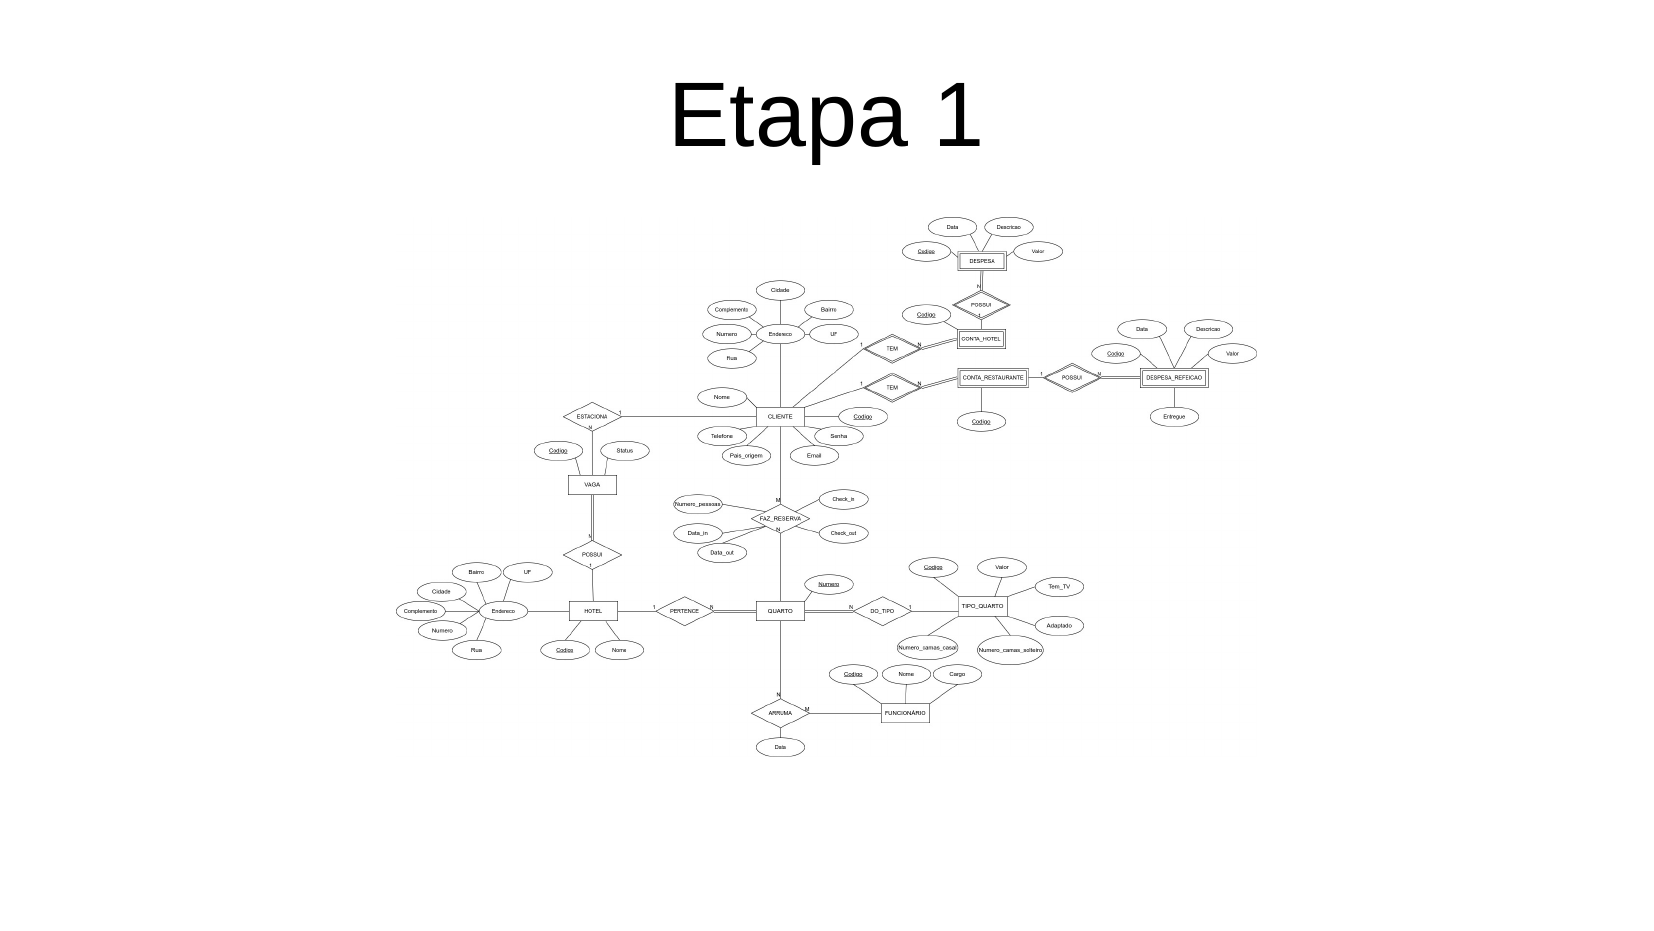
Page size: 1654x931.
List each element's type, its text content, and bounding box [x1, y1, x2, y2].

picture [396, 217, 1257, 758]
title Etapa 1 [82, 37, 1571, 193]
